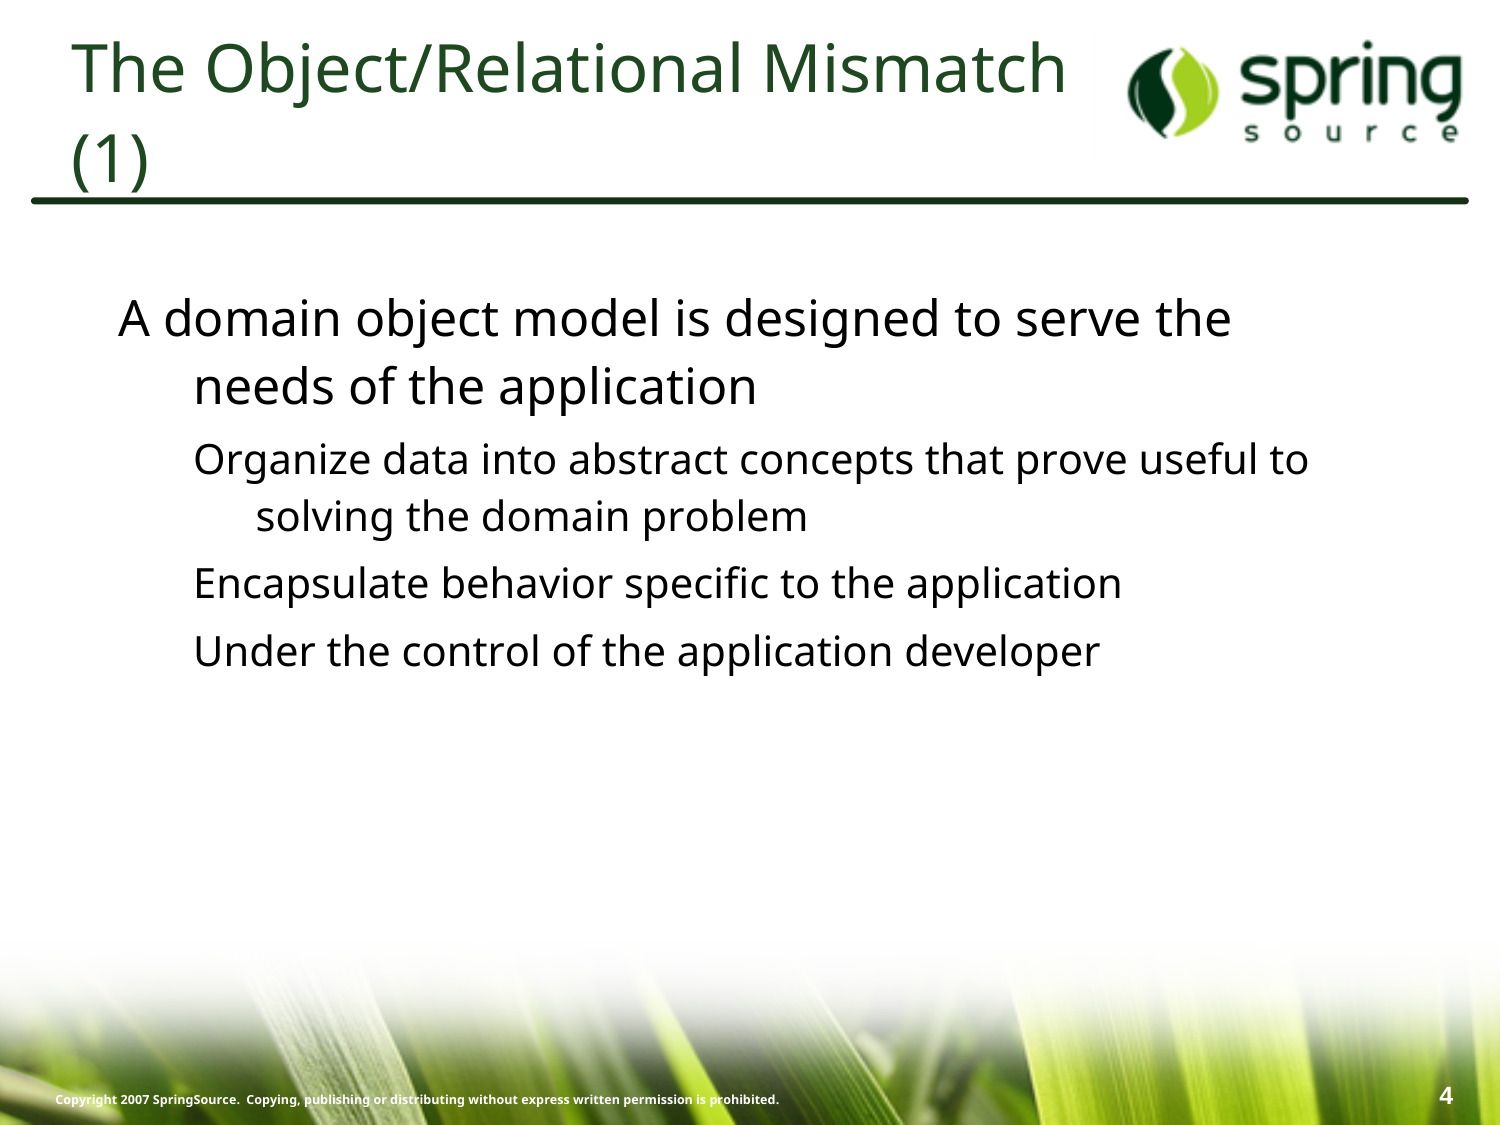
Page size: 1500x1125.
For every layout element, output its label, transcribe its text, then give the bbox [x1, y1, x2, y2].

picture [1093, 32, 1500, 158]
title The Object/Relational Mismatch (1) [56, 13, 1089, 191]
picture [0, 941, 1500, 1125]
list A domain object model is designed to serve the needs of the application Organize data into abstract concepts that prove useful to solving the domain problem Encapsulate behavior specific to the application Under the control of the application developer [103, 275, 1394, 938]
